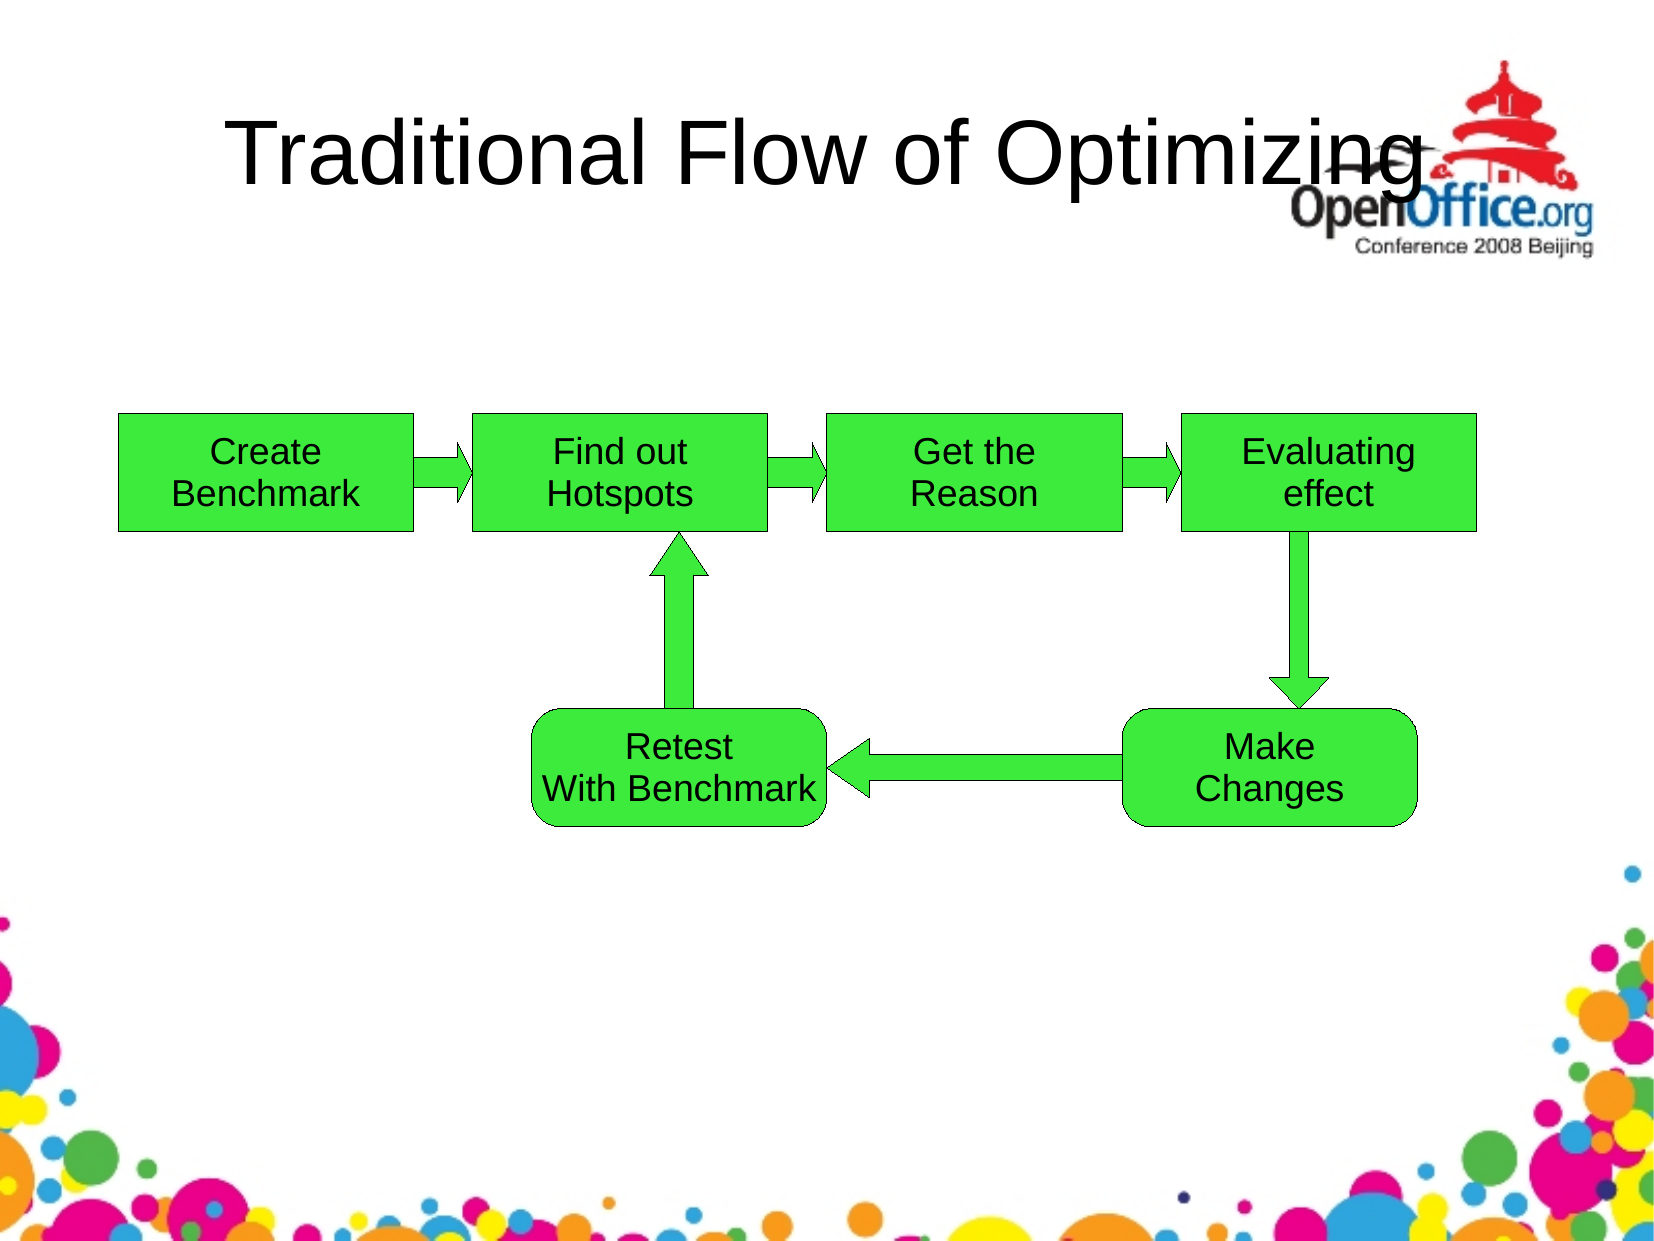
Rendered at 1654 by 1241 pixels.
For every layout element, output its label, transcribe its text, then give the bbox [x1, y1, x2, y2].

text_box [1269, 531, 1329, 709]
text_box Get the Reason [826, 413, 1123, 532]
title Traditional Flow of Optimizing [82, 49, 1571, 257]
text_box Retest With Benchmark [531, 708, 827, 827]
picture [0, 0, 1654, 1241]
text_box Find out Hotspots [472, 413, 768, 532]
text_box Create Benchmark [118, 413, 414, 532]
text_box [767, 442, 827, 503]
text_box [649, 531, 709, 709]
text_box Evaluating effect [1181, 413, 1477, 532]
text_box [1122, 442, 1182, 503]
text_box Make Changes [1122, 708, 1418, 827]
text_box [413, 442, 473, 503]
text_box [826, 738, 1123, 798]
